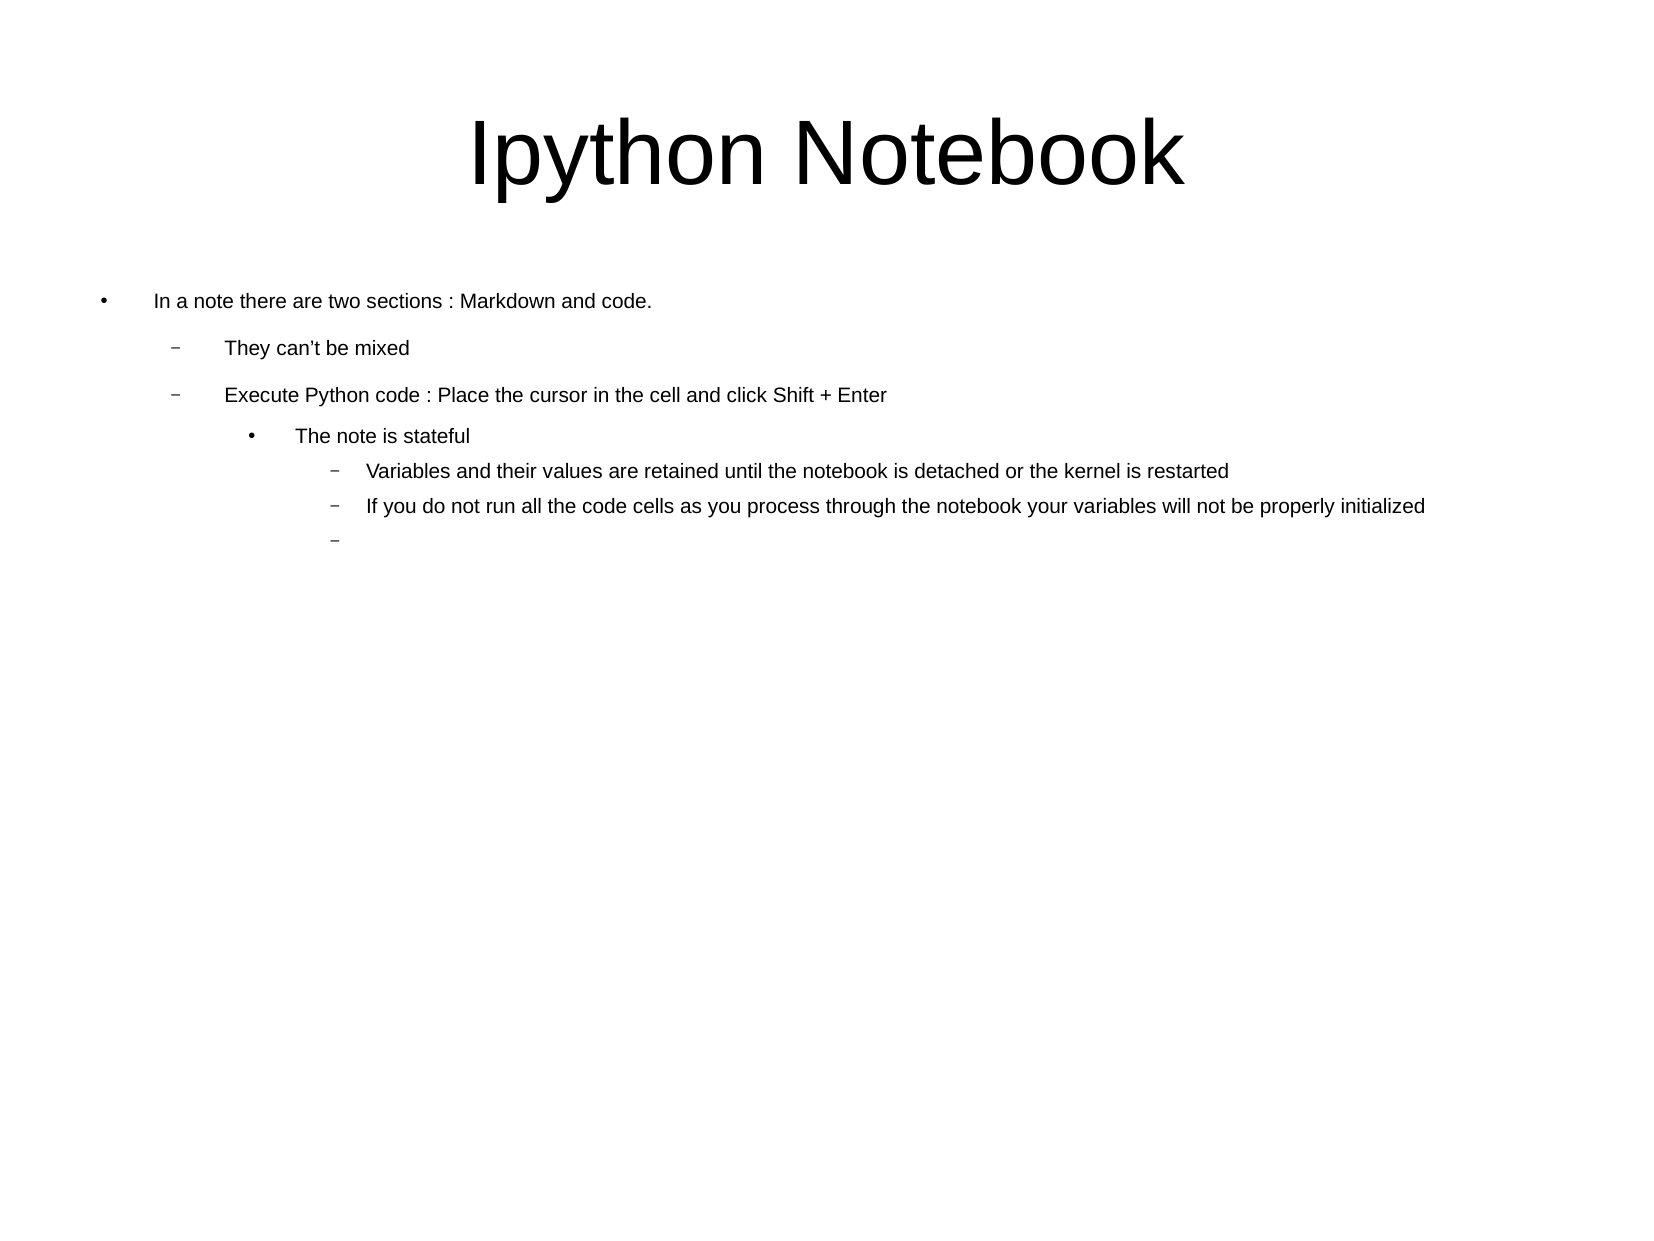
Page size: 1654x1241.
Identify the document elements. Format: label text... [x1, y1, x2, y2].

list In a note there are two sections : Markdown and code. They can’t be mixed Execute Python code : Place the cursor in the cell and click Shift + Enter The note is stateful Variables and their values are retained until the notebook is detached or the kernel is restarted If you do not run all the code cells as you process through the notebook your variables will not be properly initialized [82, 290, 1571, 1010]
title Ipython Notebook [82, 49, 1571, 257]
